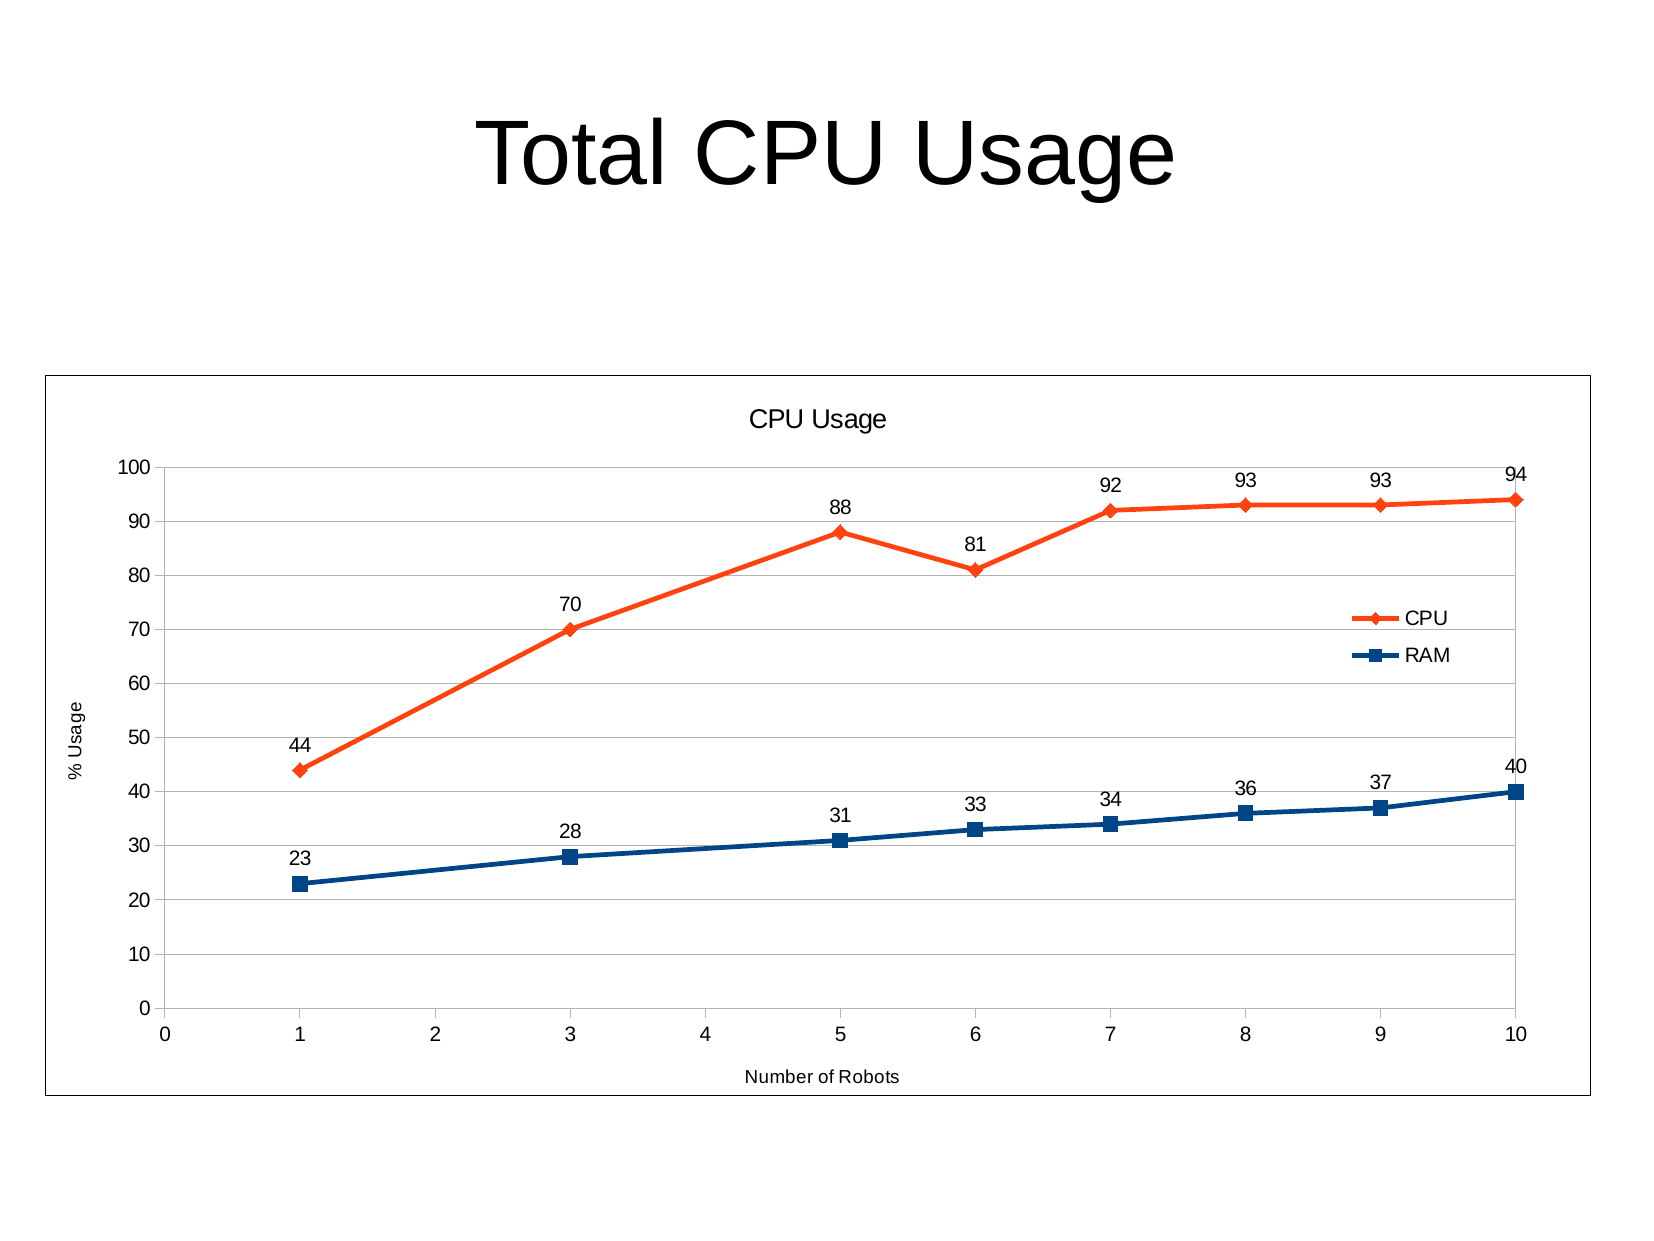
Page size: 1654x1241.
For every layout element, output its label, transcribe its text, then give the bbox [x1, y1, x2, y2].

chart [45, 375, 1591, 1096]
title Total CPU Usage [82, 49, 1571, 257]
